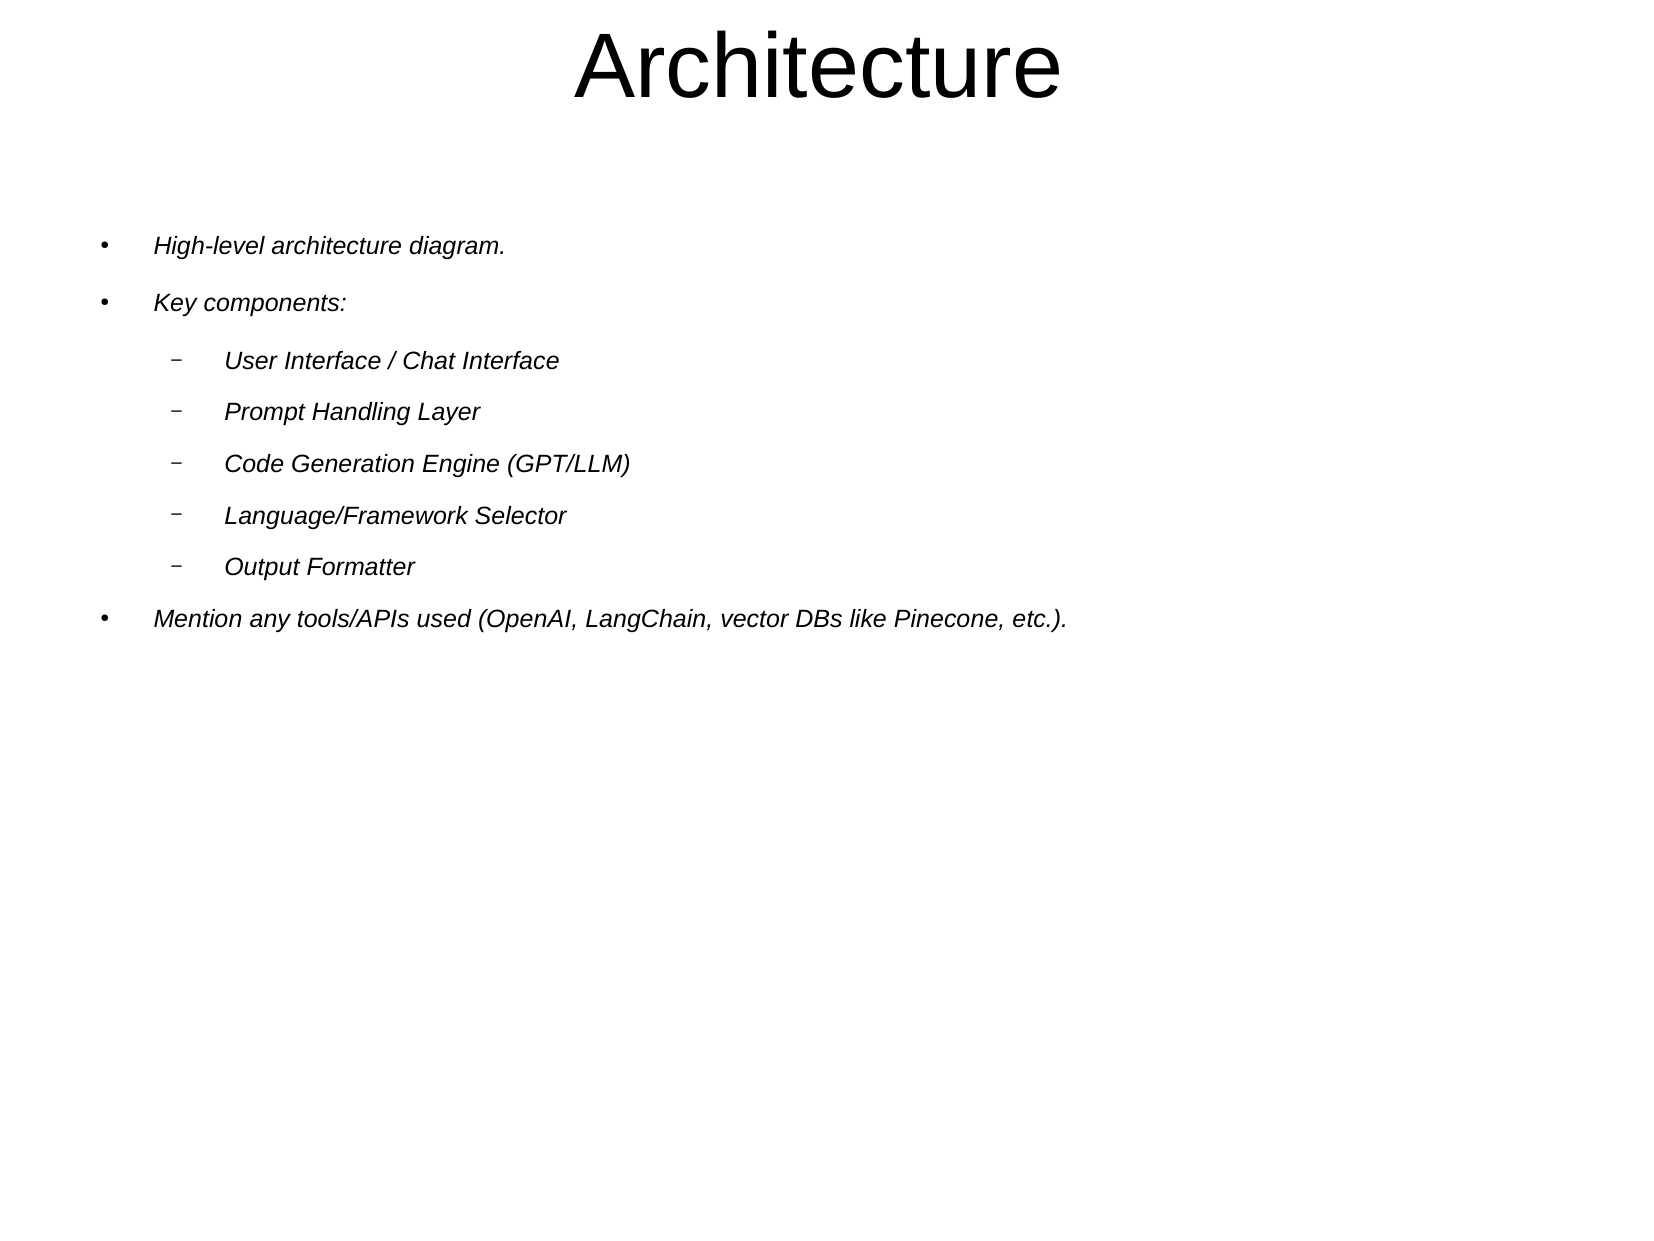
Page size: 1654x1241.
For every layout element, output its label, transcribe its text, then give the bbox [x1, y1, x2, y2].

title Architecture [75, 0, 1564, 131]
list High-level architecture diagram. Key components: User Interface / Chat Interface Prompt Handling Layer Code Generation Engine (GPT/LLM) Language/Framework Selector Output Formatter Mention any tools/APIs used (OpenAI, LangChain, vector DBs like Pinecone, etc.). [82, 231, 1571, 1051]
